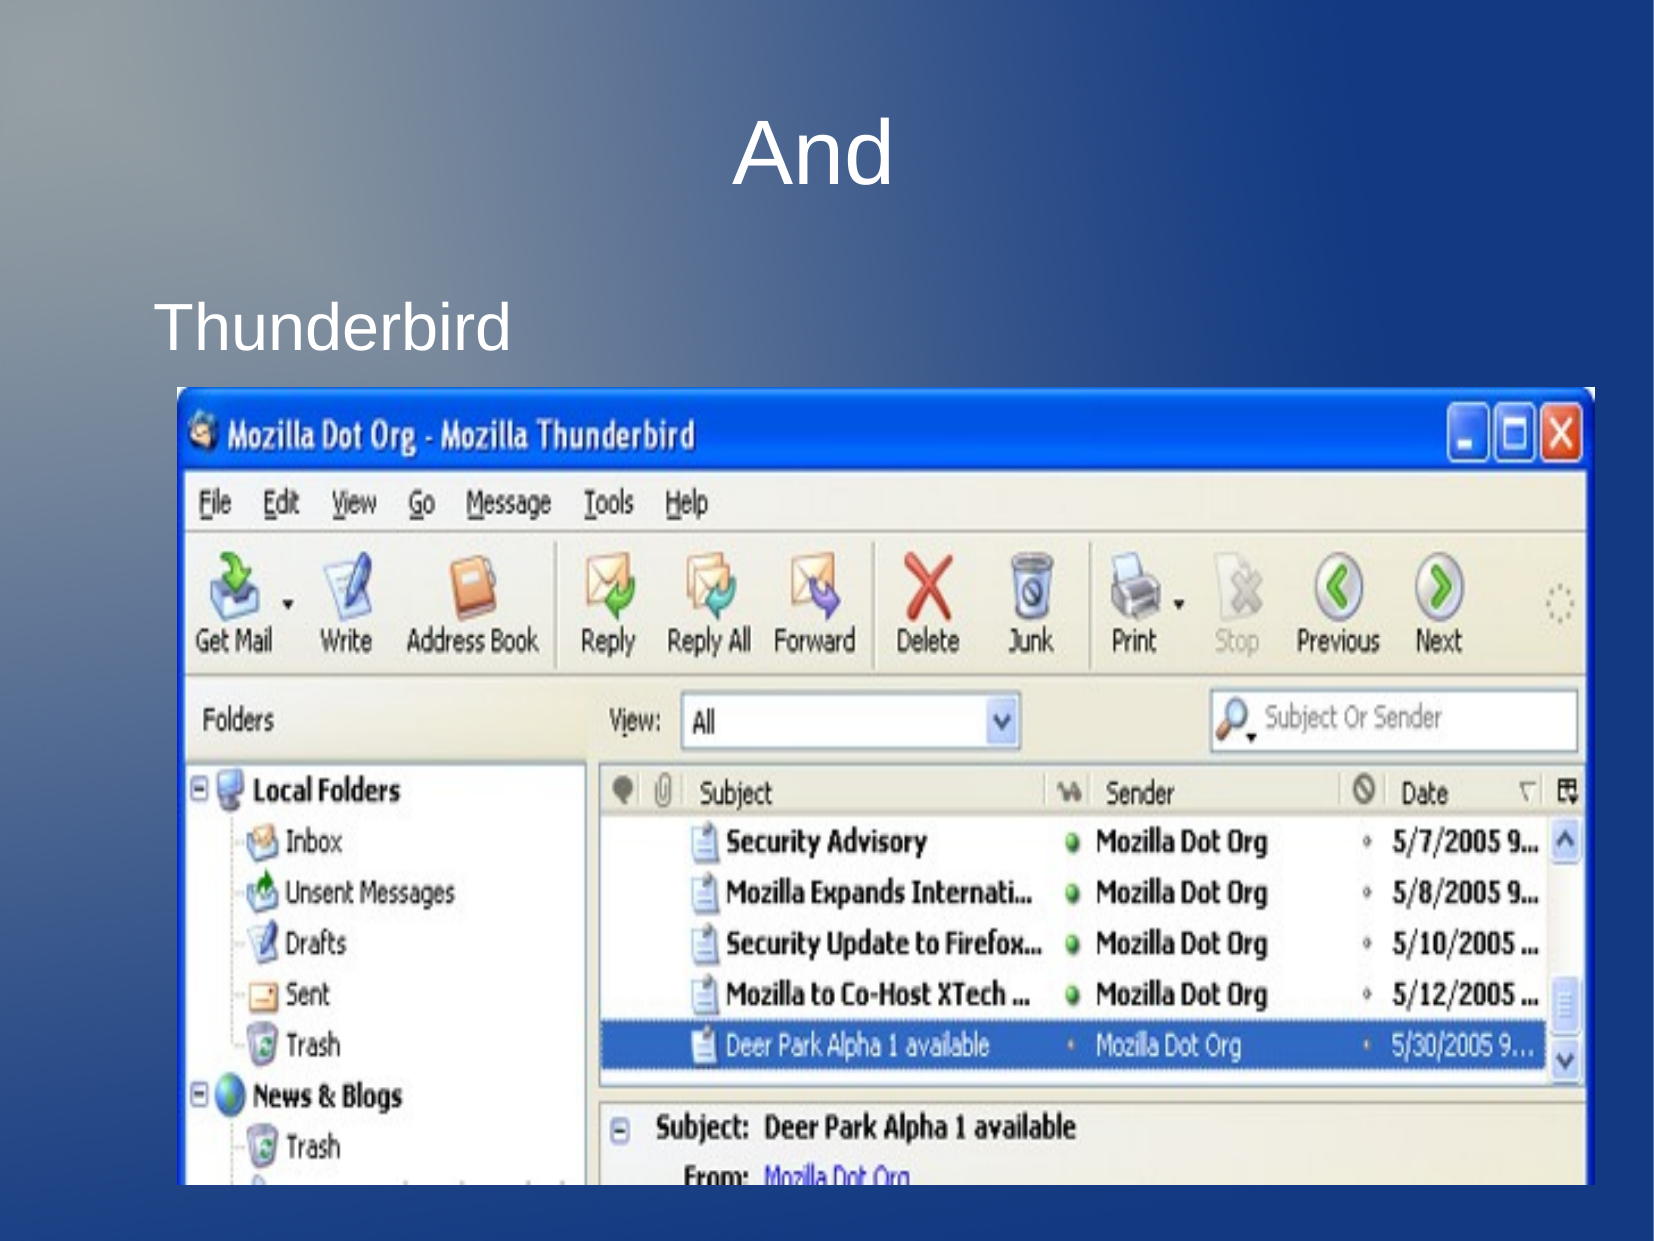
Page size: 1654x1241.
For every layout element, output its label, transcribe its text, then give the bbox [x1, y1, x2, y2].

list Thunderbird [82, 290, 1571, 1094]
title And [82, 56, 1571, 250]
picture [0, 0, 1654, 1241]
